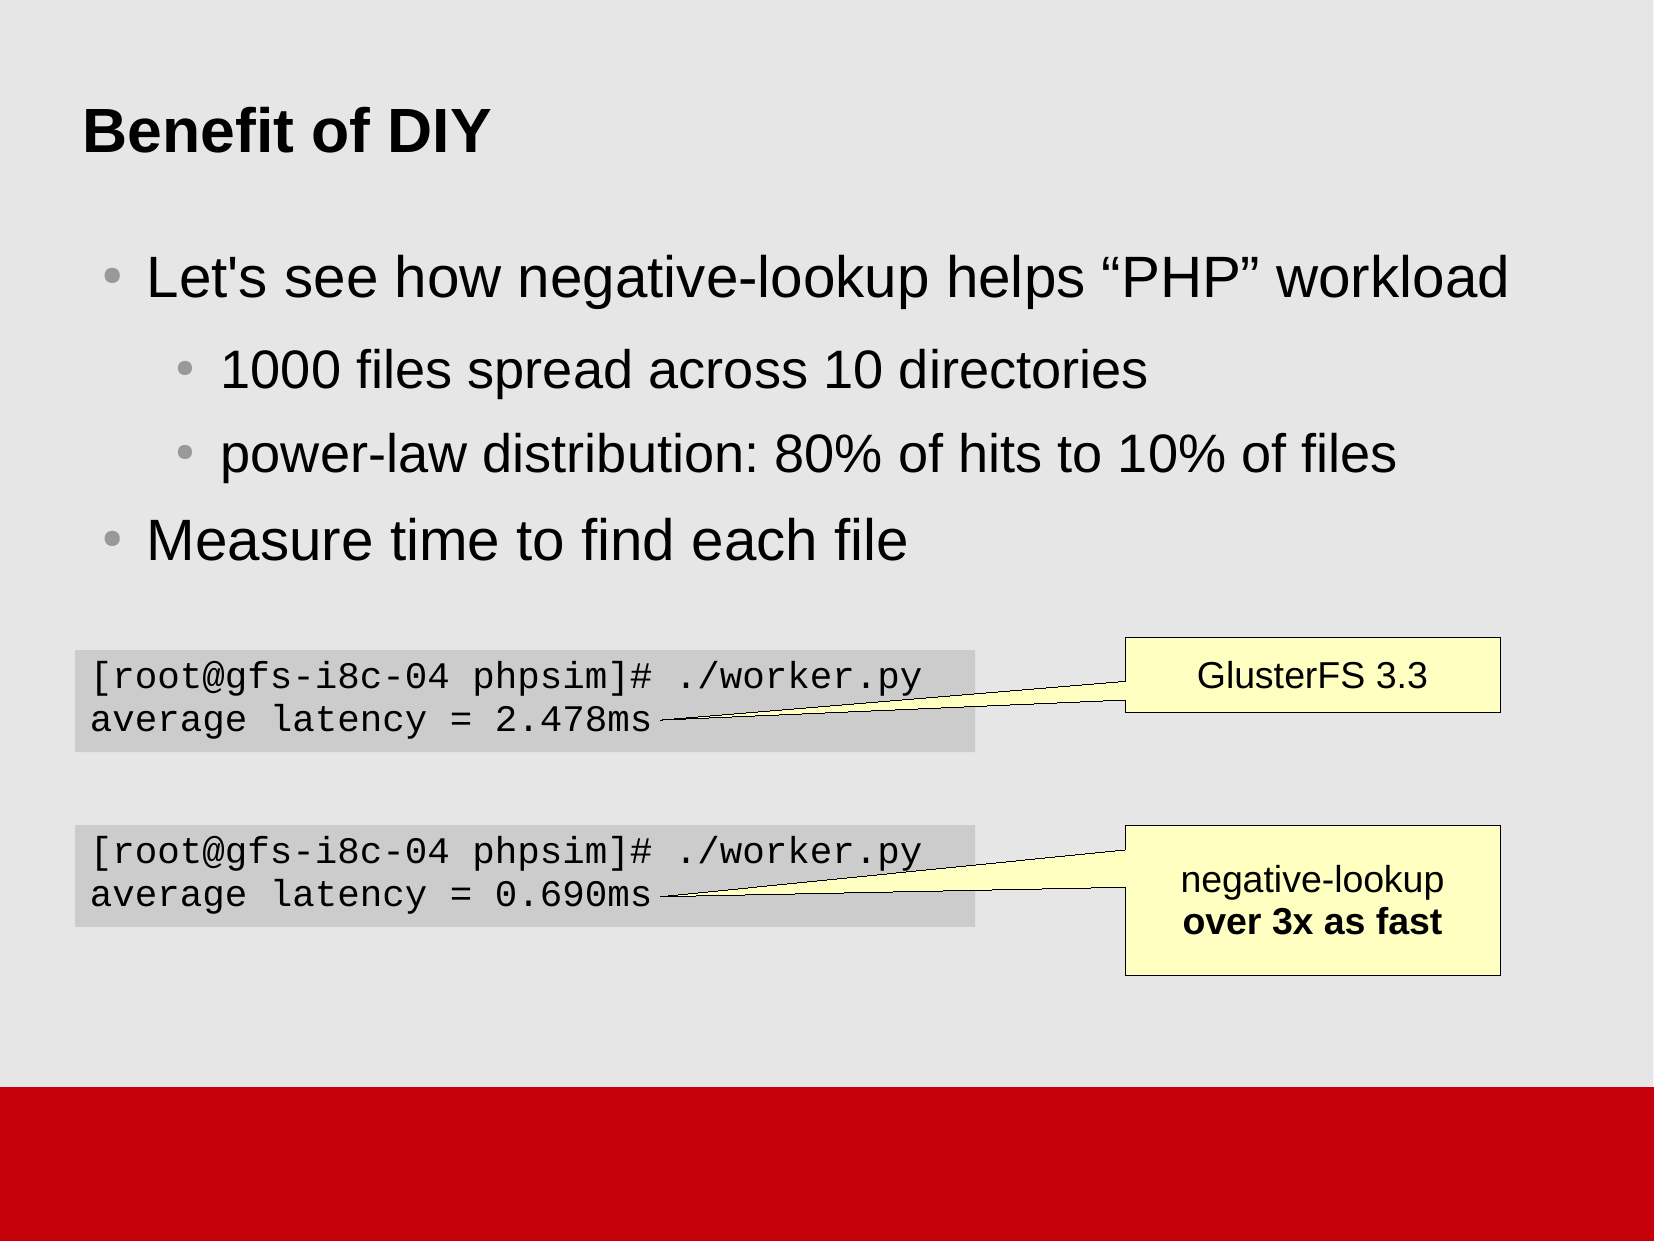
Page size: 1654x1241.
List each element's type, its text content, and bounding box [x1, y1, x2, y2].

text_box [root@gfs-i8c-04 phpsim]# ./worker.py average latency = 0.690ms [75, 825, 976, 927]
list Let's see how negative-lookup helps “PHP” workload 1000 files spread across 10 directories power-law distribution: 80% of hits to 10% of files Measure time to find each file [86, 244, 1576, 602]
text_box negative-lookup over 3x as fast [660, 825, 1501, 976]
text_box GlusterFS 3.3 [660, 637, 1501, 721]
title Benefit of DIY [82, 37, 1571, 226]
text_box [root@gfs-i8c-04 phpsim]# ./worker.py average latency = 2.478ms [75, 650, 976, 753]
